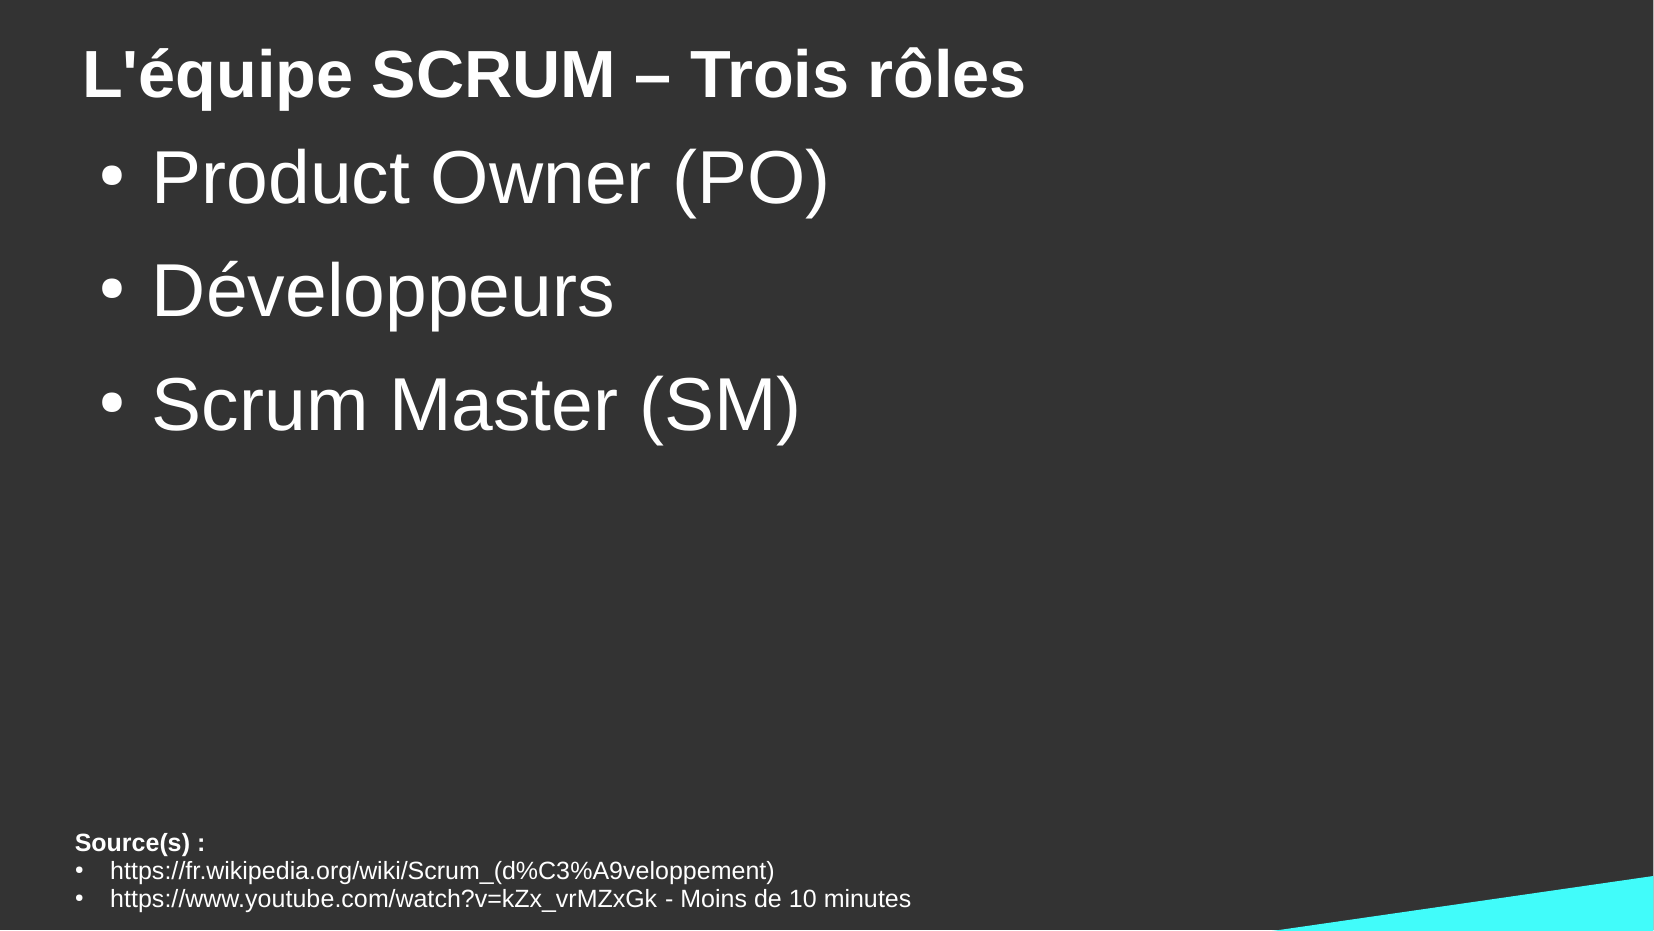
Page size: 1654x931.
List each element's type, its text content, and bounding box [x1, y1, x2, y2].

title L'équipe SCRUM – Trois rôles [82, 37, 1571, 122]
text_box Source(s) : https://fr.wikipedia.org/wiki/Scrum_(d%C3%A9veloppement) https://www.youtube.com/watch?v=kZx_vrMZxGk - Moins de 10 minutes [59, 821, 1546, 920]
list Product Owner (PO) Développeurs Scrum Master (SM) [80, 135, 1620, 777]
text_box [1272, 875, 1654, 931]
